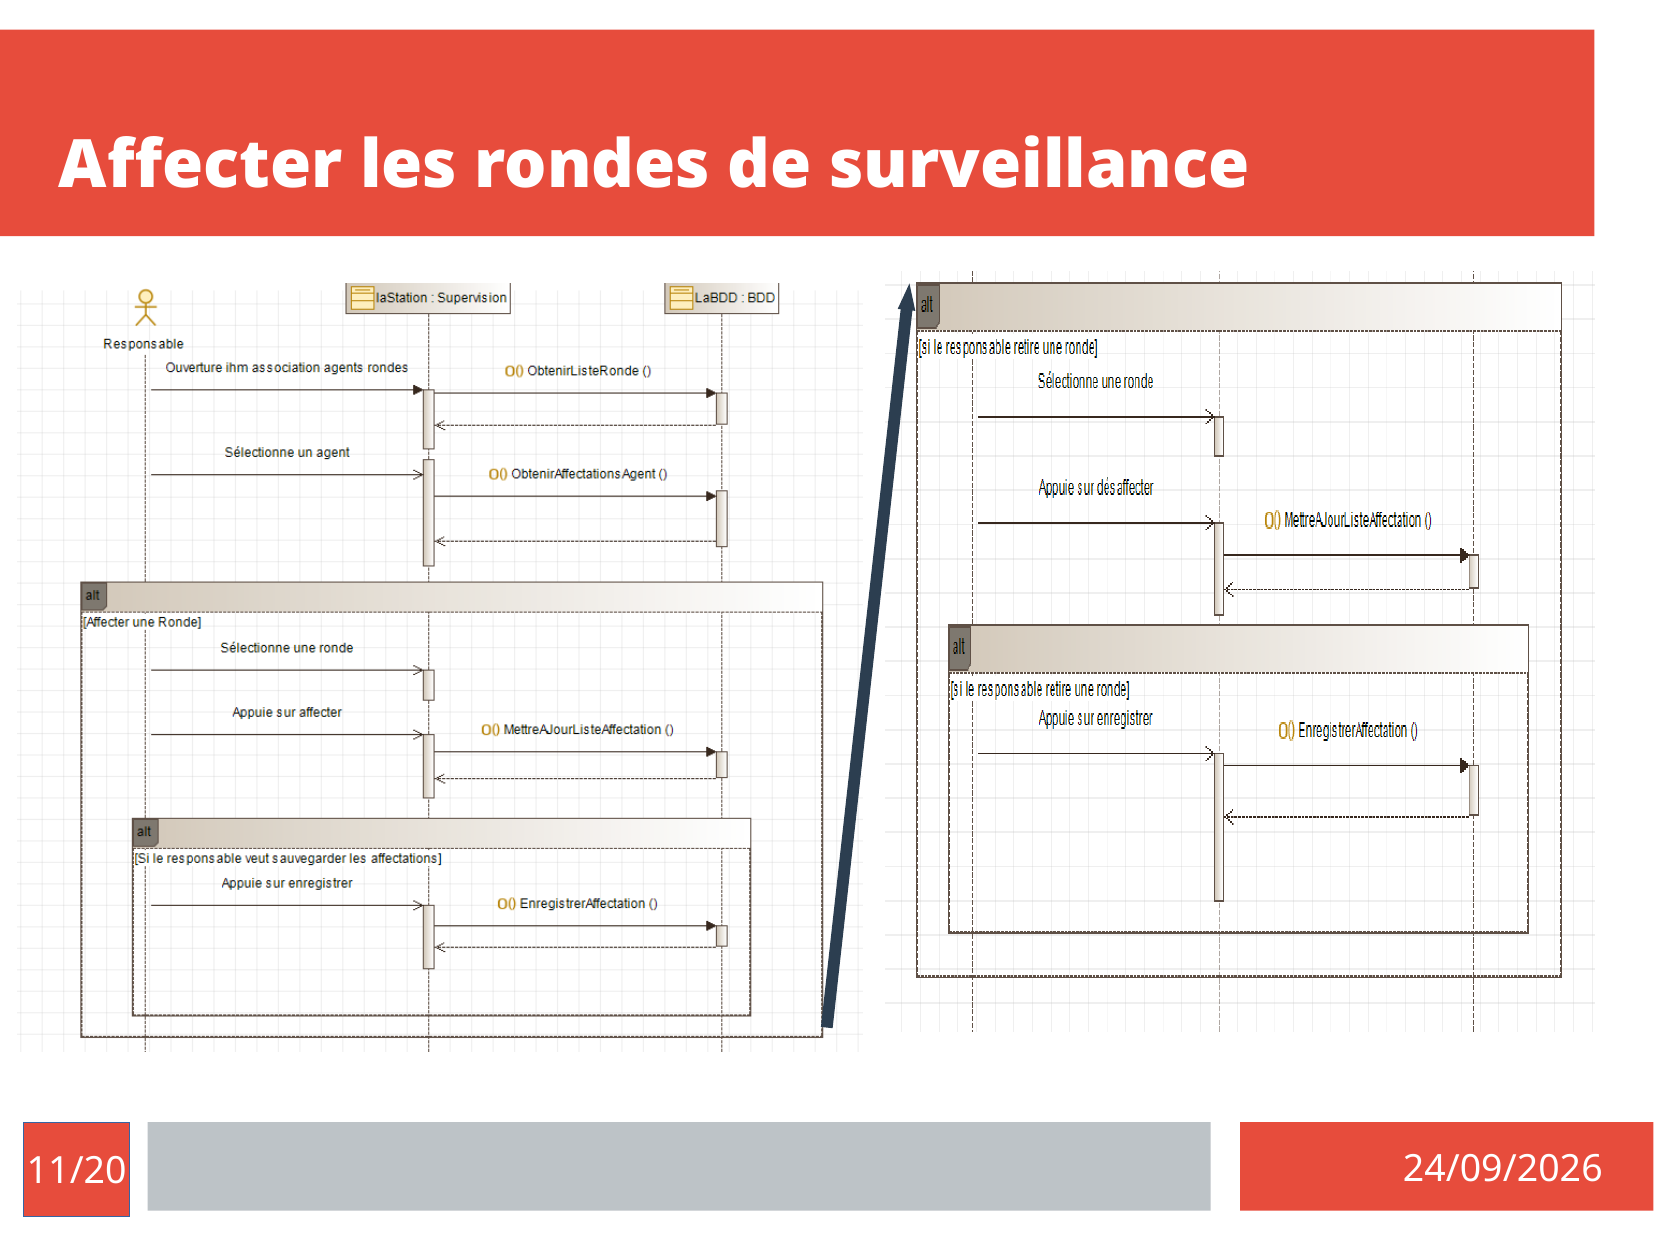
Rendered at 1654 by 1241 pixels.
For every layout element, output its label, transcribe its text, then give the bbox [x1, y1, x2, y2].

picture [885, 271, 1595, 1032]
text_box 27/01/2020 [1388, 1133, 1634, 1196]
title Affecter les rondes de surveillance [59, 59, 1595, 207]
text_box <numéro>/20 [23, 1122, 130, 1217]
picture [17, 283, 863, 1052]
